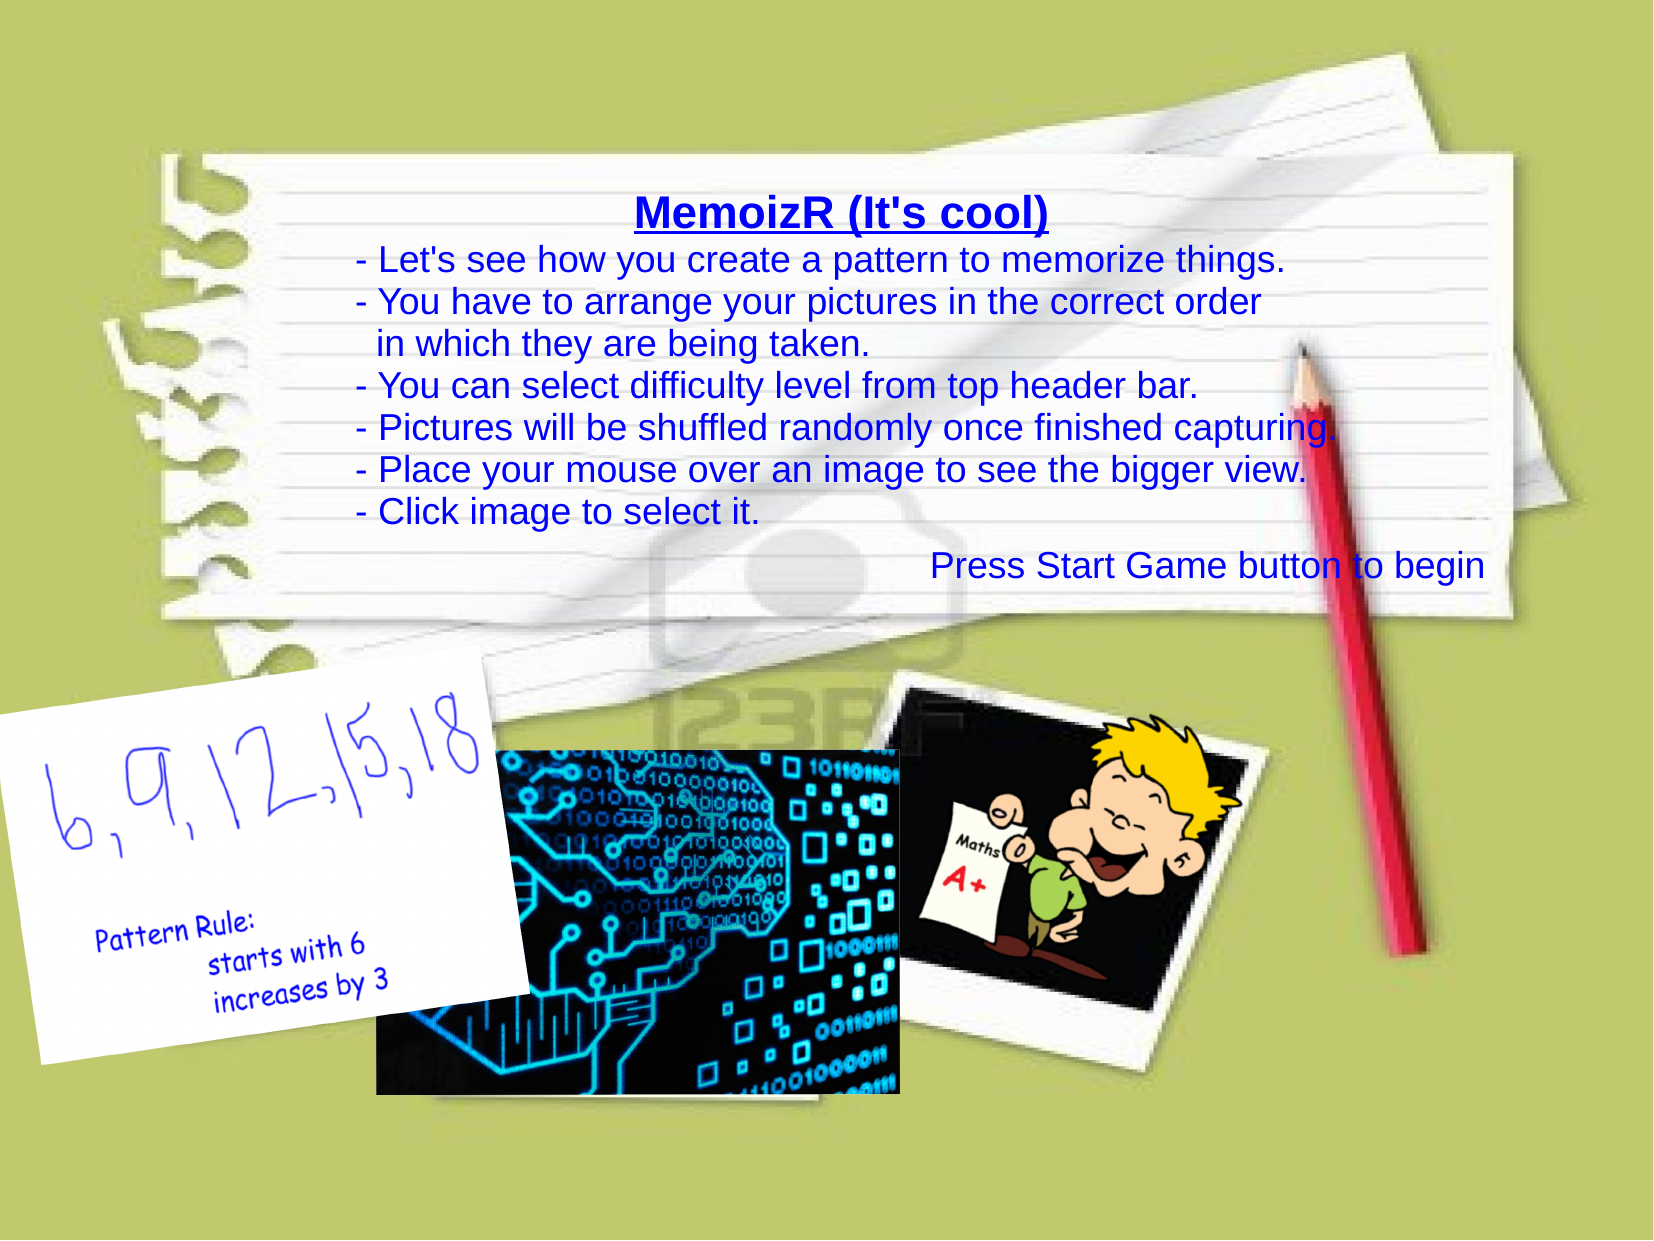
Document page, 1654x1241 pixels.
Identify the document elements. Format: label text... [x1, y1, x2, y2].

text_box MemoizR (It's cool) - Let's see how you create a pattern to memorize things. - You have to arrange your pictures in the correct order in which they are being taken. - You can select difficulty level from top header bar. - Pictures will be shuffled randomly once finished capturing. - Place your mouse over an image to see the bigger view. - Click image to select it. [330, 180, 1354, 582]
text_box Press Start Game button to begin [915, 537, 1501, 654]
picture [0, 0, 1654, 1240]
